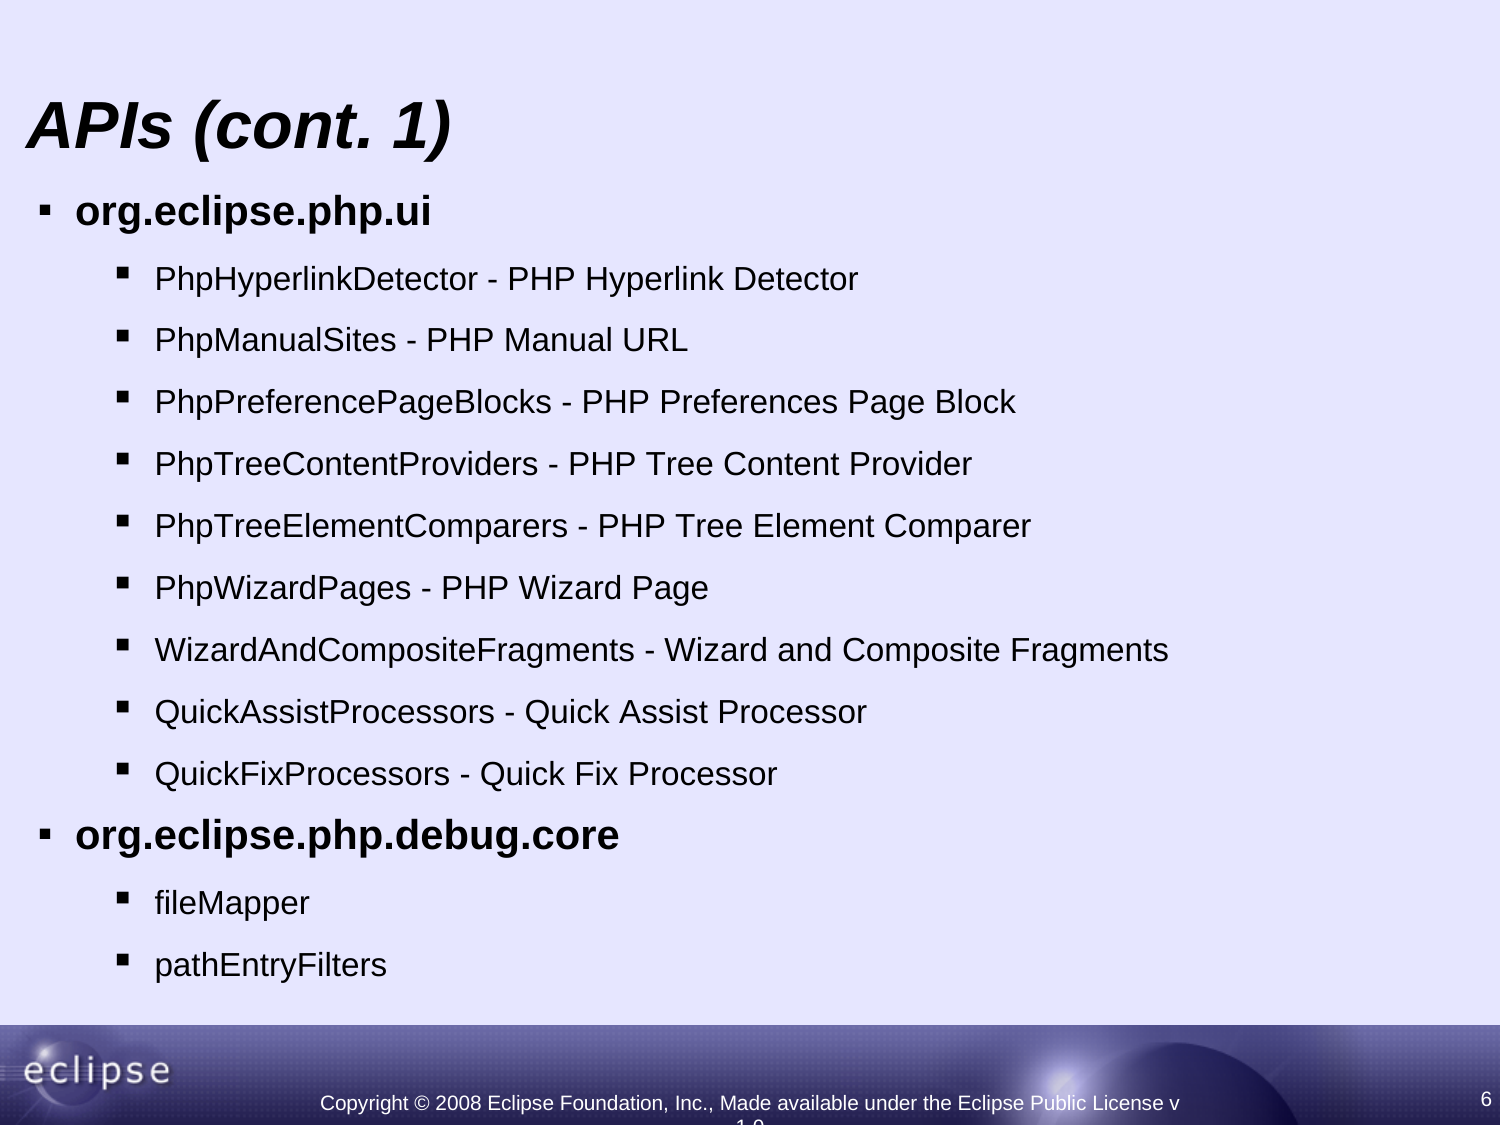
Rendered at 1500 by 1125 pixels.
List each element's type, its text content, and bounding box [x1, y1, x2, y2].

list org.eclipse.php.ui PhpHyperlinkDetector - PHP Hyperlink Detector PhpManualSites - PHP Manual URL PhpPreferencePageBlocks - PHP Preferences Page Block PhpTreeContentProviders - PHP Tree Content Provider PhpTreeElementComparers - PHP Tree Element Comparer PhpWizardPages - PHP Wizard Page WizardAndCompositeFragments - Wizard and Composite Fragments QuickAssistProcessors - Quick Assist Processor QuickFixProcessors - Quick Fix Processor org.eclipse.php.debug.core fileMapper pathEntryFilters [37, 187, 1463, 1021]
title APIs (cont. 1) [26, 84, 1474, 172]
picture [0, 1025, 1500, 1125]
